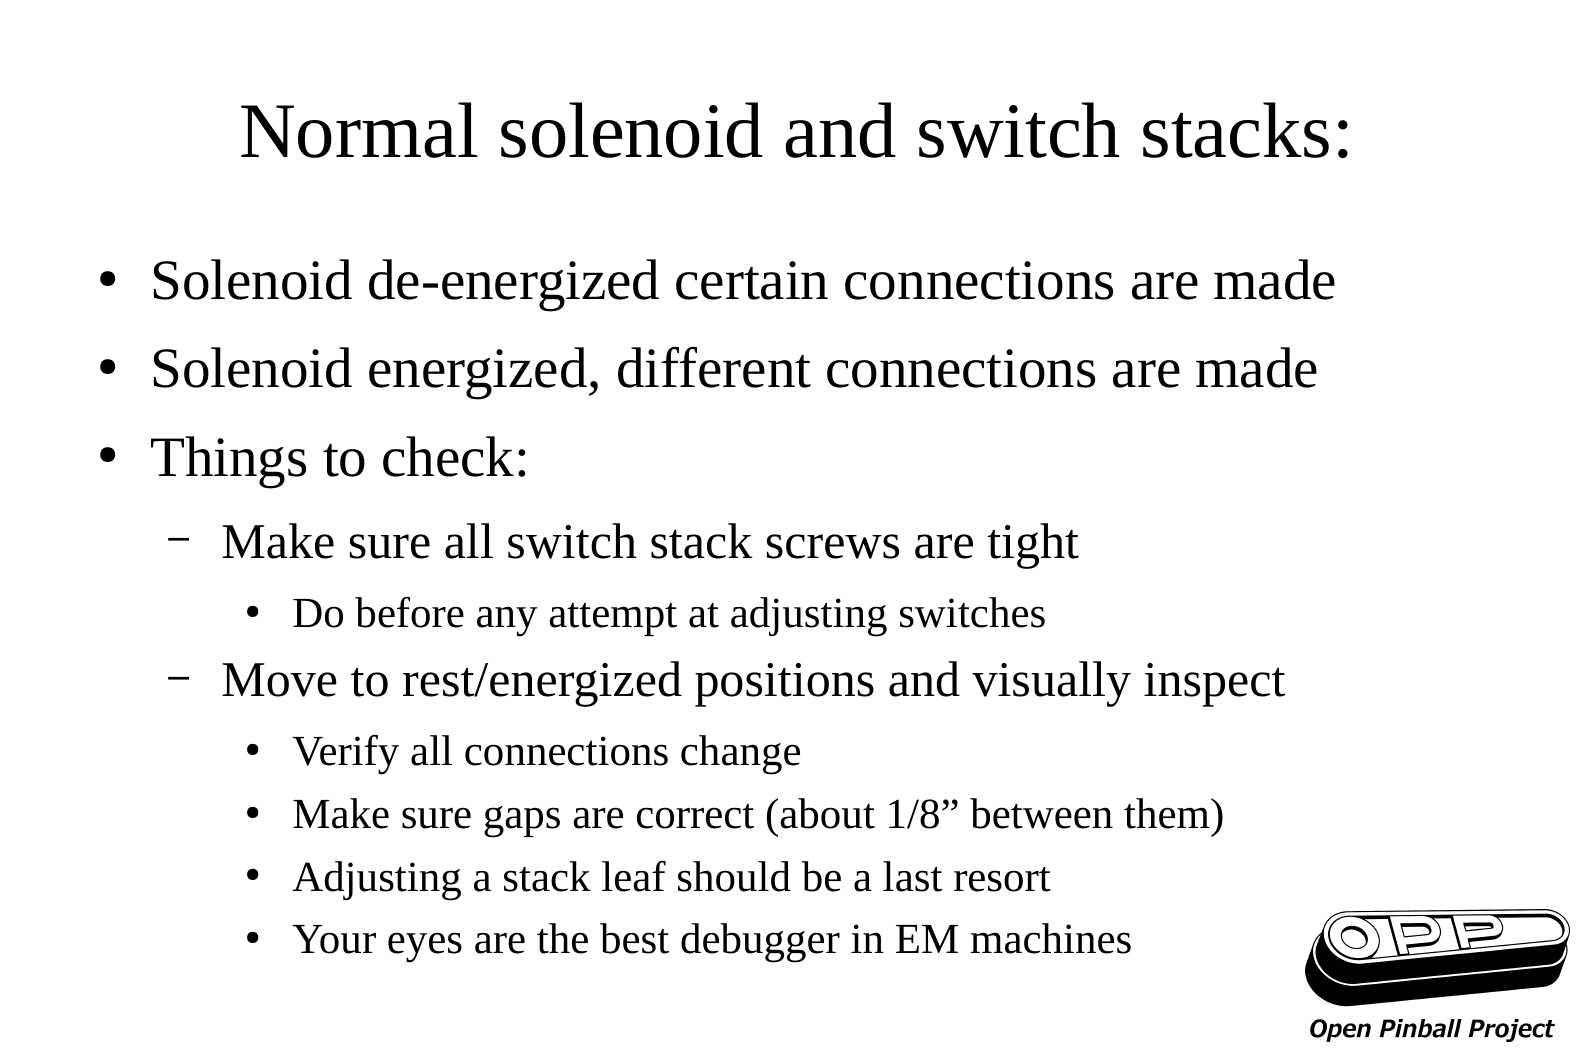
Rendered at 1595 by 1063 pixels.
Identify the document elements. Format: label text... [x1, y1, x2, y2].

list Solenoid de-energized certain connections are made Solenoid energized, different connections are made Things to check: Make sure all switch stack screws are tight Do before any attempt at adjusting switches Move to rest/energized positions and visually inspect Verify all connections change Make sure gaps are correct (about 1/8” between them) Adjusting a stack leaf should be a last resort Your eyes are the best debugger in EM machines [79, 248, 1515, 970]
picture [1305, 909, 1570, 1042]
title Normal solenoid and switch stacks: [79, 42, 1515, 220]
